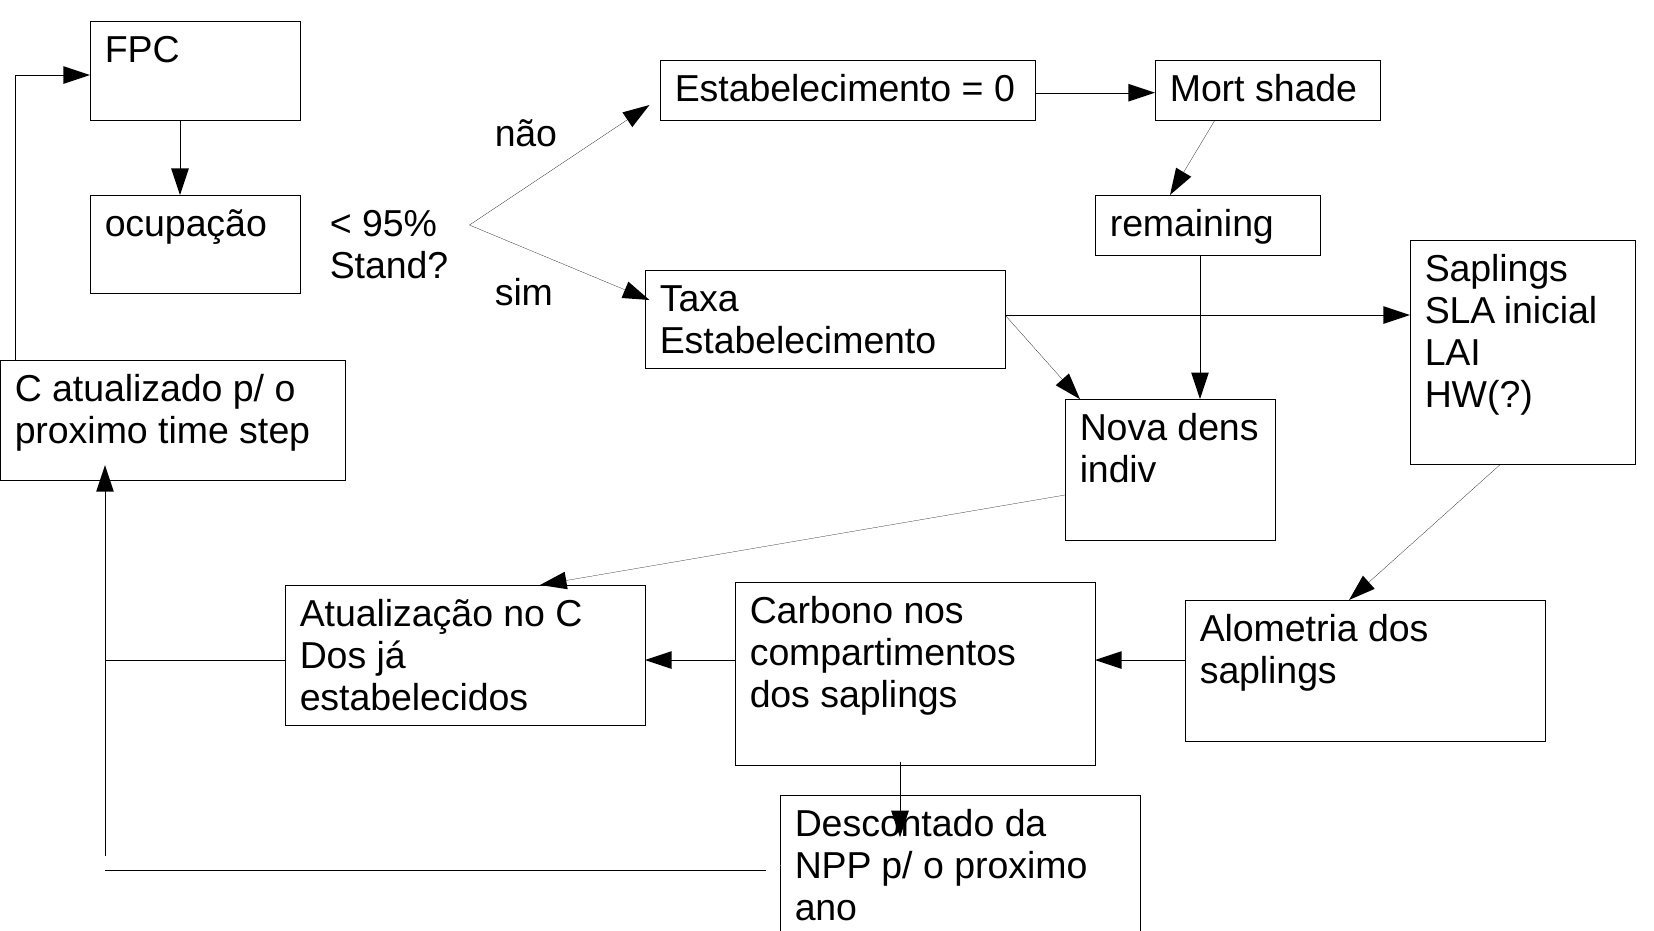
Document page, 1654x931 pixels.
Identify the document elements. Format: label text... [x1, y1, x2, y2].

text_box Estabelecimento = 0 [660, 60, 1036, 121]
text_box Alometria dos saplings [1185, 600, 1546, 742]
text_box Taxa Estabelecimento [645, 270, 1006, 369]
text_box remaining [1095, 195, 1321, 256]
text_box Descontado da NPP p/ o proximo ano [780, 795, 1141, 931]
text_box Carbono nos compartimentos dos saplings [735, 582, 1096, 766]
text_box Atualização no C Dos já estabelecidos [285, 585, 646, 726]
text_box Nova dens indiv [1065, 399, 1276, 541]
text_box sim [480, 264, 631, 406]
text_box não [480, 105, 631, 246]
text_box C atualizado p/ o proximo time step [0, 360, 346, 481]
text_box Saplings SLA inicial LAI HW(?) [1410, 240, 1636, 465]
text_box Mort shade [1155, 60, 1381, 121]
text_box FPC [90, 21, 301, 121]
text_box ocupação [90, 195, 301, 294]
text_box < 95% Stand? [315, 195, 464, 294]
